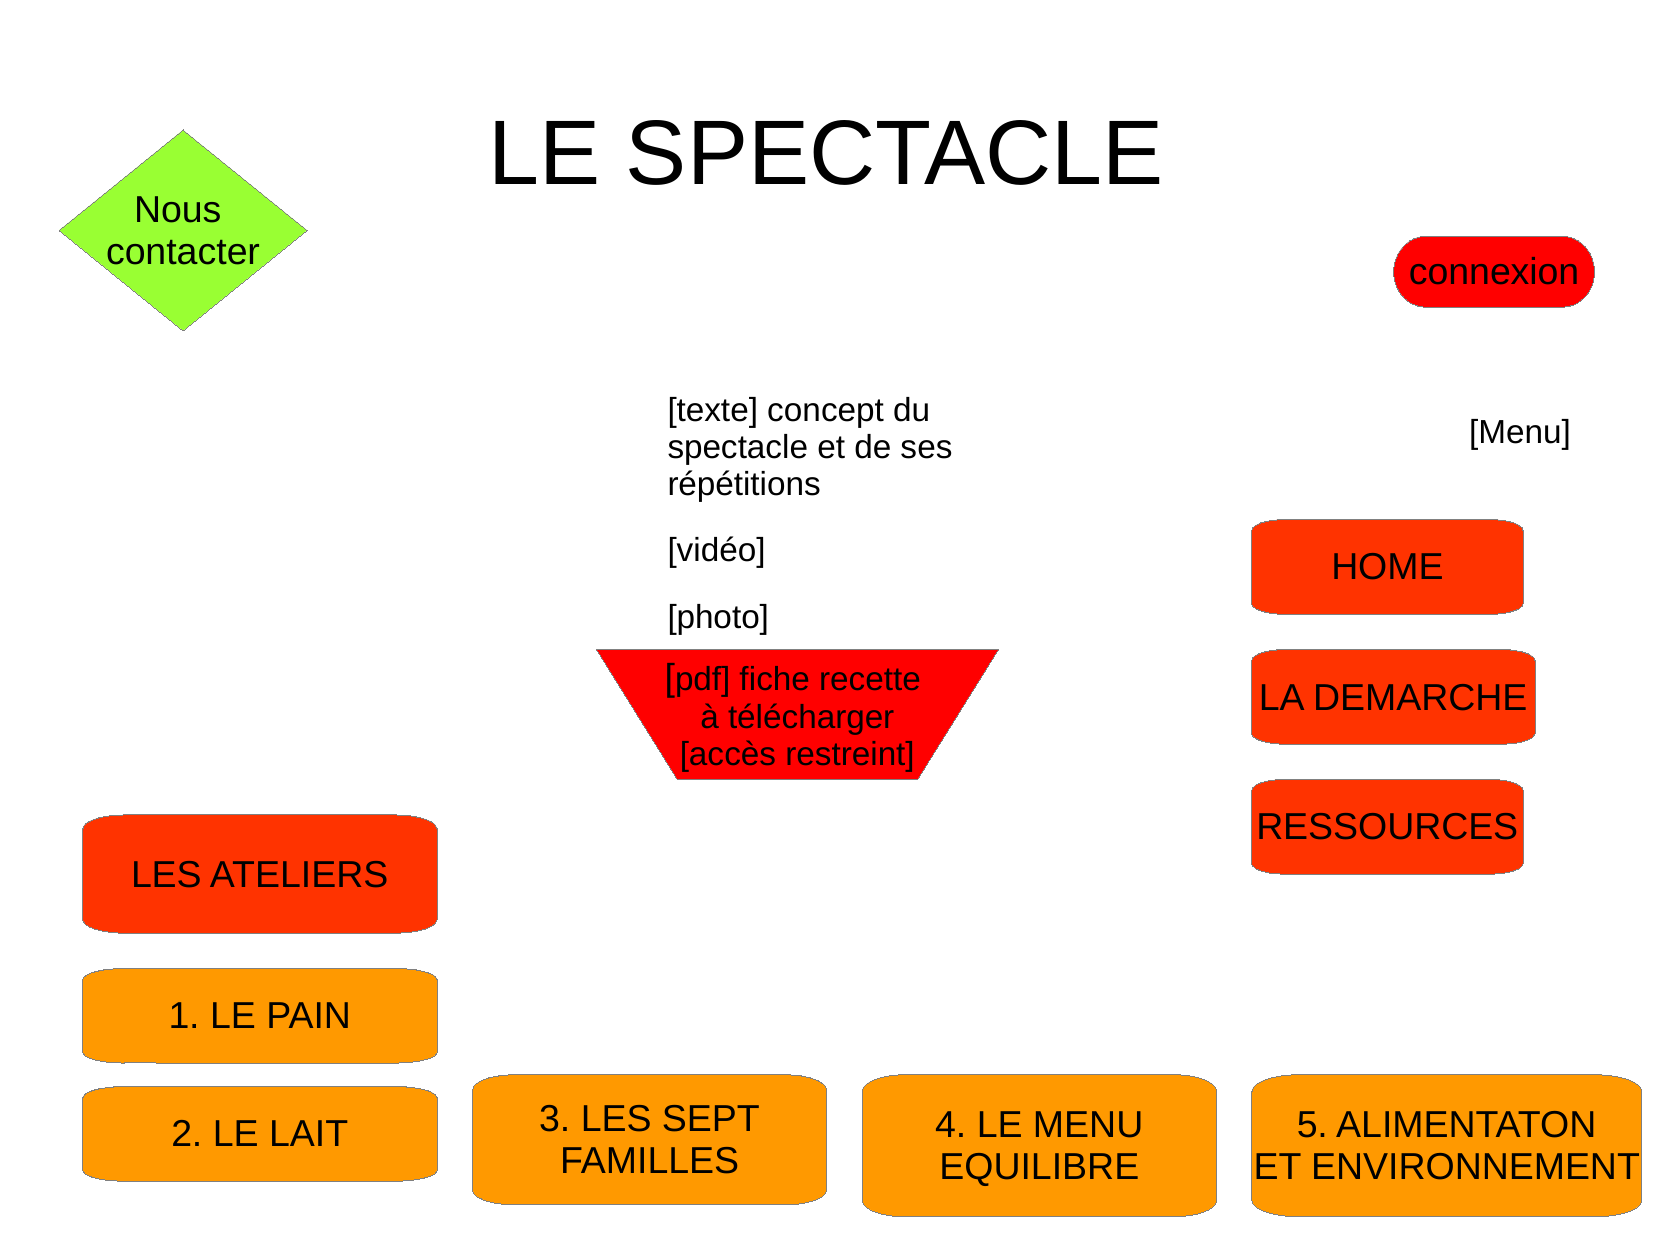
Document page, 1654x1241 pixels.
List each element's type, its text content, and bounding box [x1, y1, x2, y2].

text_box connexion [1393, 236, 1595, 308]
text_box LES ATELIERS [82, 814, 438, 934]
title LE SPECTACLE [82, 49, 1571, 257]
text_box 4. LE MENU EQUILIBRE [862, 1074, 1217, 1217]
text_box [pdf] fiche recette à télécharger [accès restreint] [596, 649, 999, 780]
list [Menu] [1168, 413, 1571, 922]
text_box 3. LES SEPT FAMILLES [472, 1074, 827, 1205]
text_box 5. ALIMENTATON ET ENVIRONNEMENT [1251, 1074, 1642, 1217]
text_box 2. LE LAIT [82, 1086, 438, 1182]
text_box 1. LE PAIN [82, 968, 438, 1064]
text_box HOME [1251, 519, 1524, 615]
list [texte] concept du spectacle et de ses répétitions [vidéo] [photo] [596, 391, 1075, 807]
text_box RESSOURCES [1251, 779, 1524, 875]
text_box Nous contacter [59, 129, 308, 331]
text_box LA DEMARCHE [1251, 649, 1536, 745]
